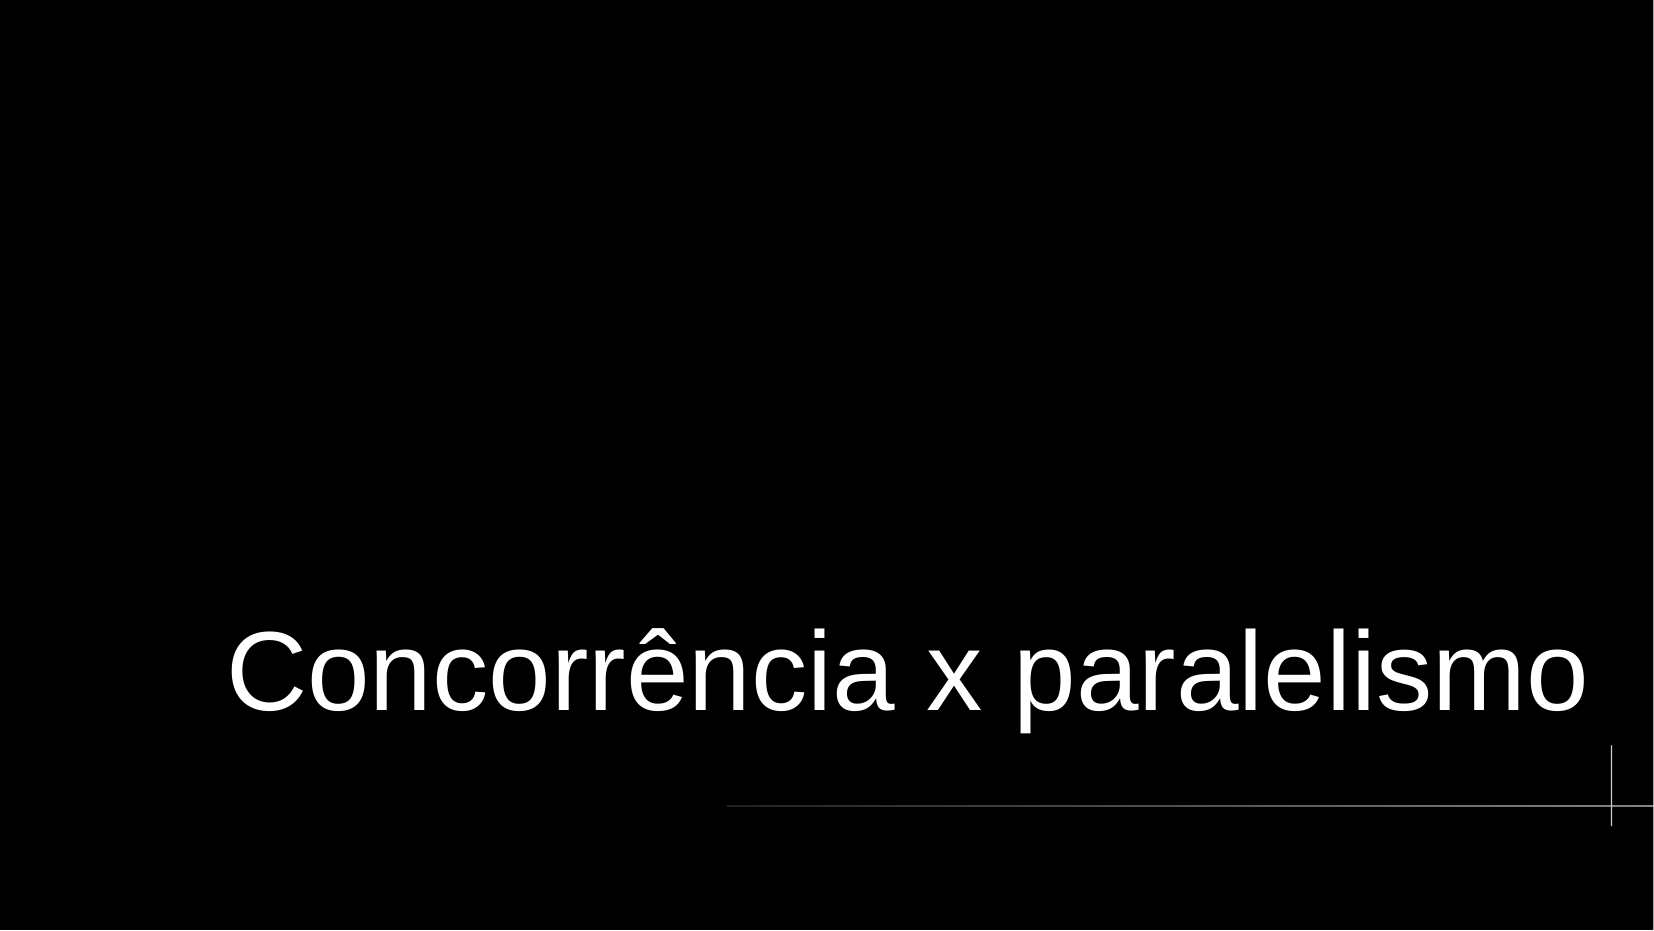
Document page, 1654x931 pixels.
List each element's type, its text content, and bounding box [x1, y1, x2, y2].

title Concorrência x paralelismo [112, 546, 1589, 798]
